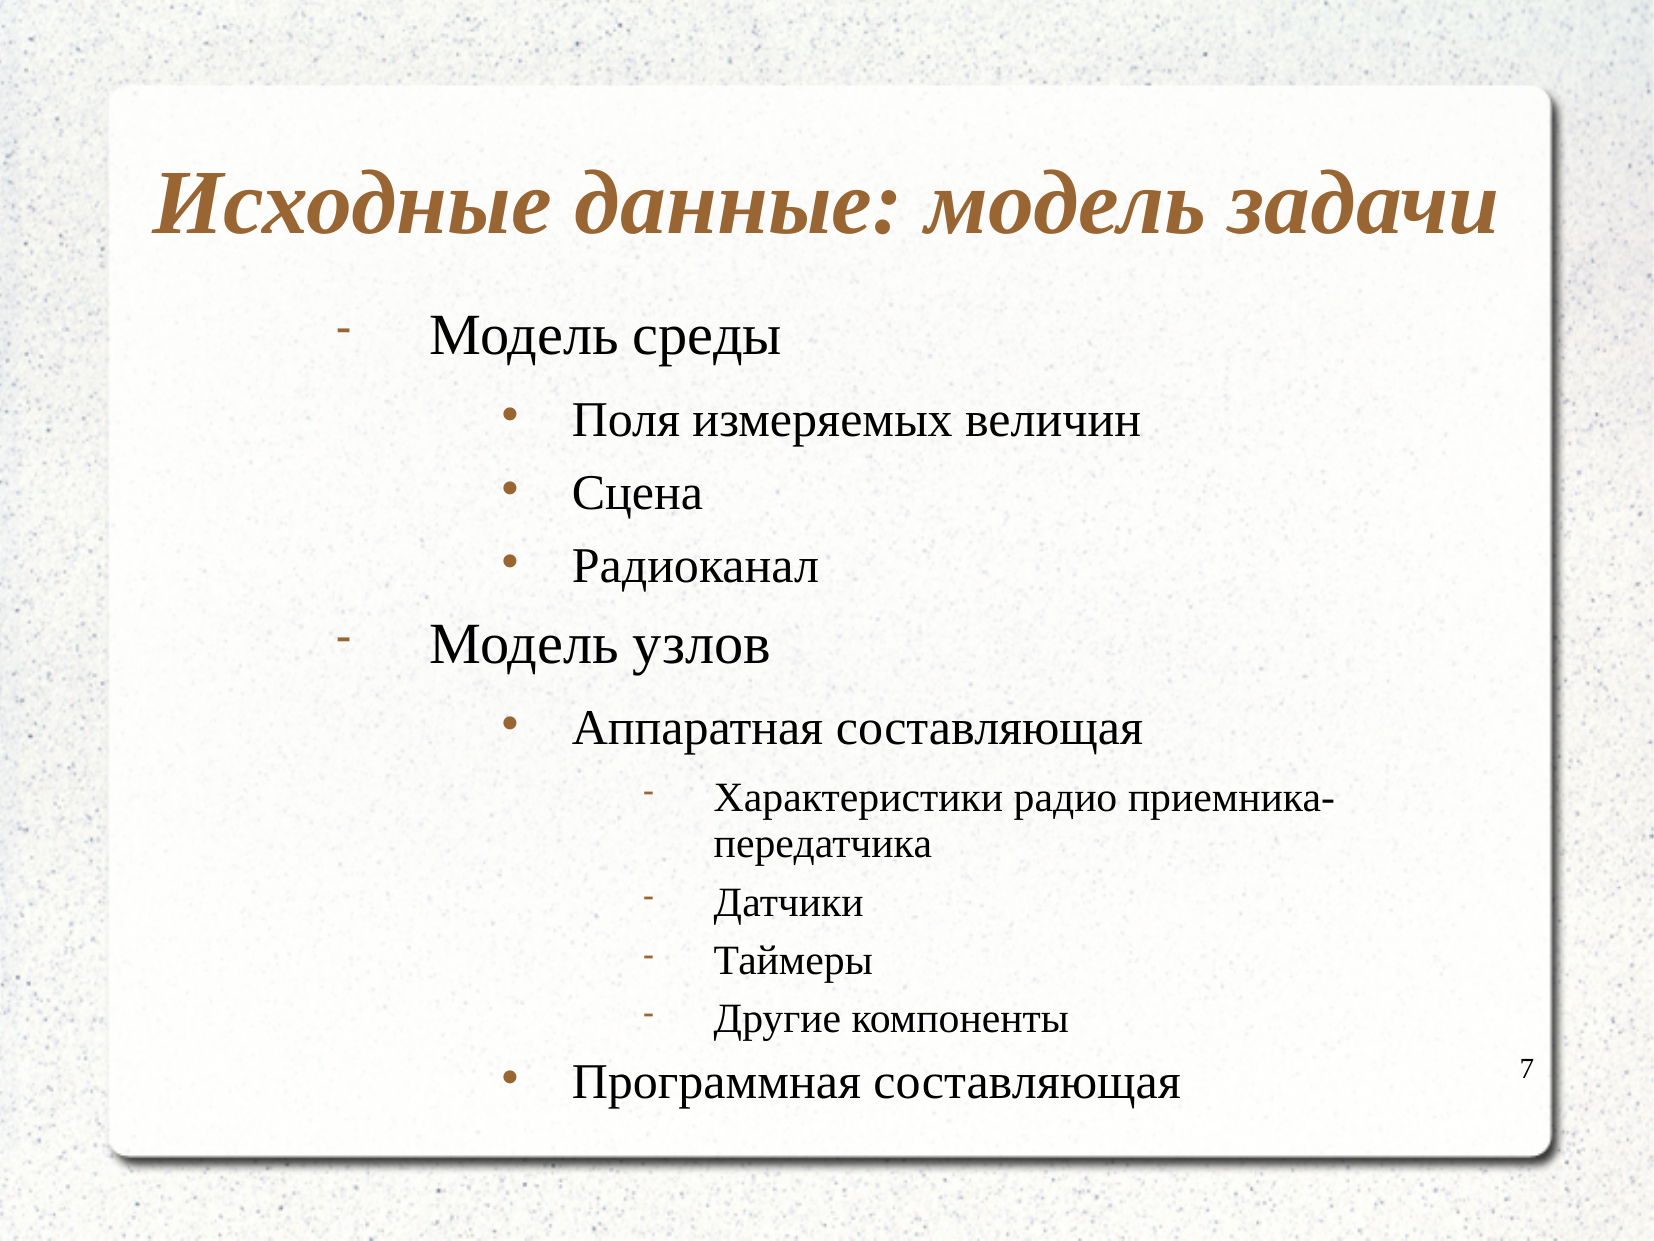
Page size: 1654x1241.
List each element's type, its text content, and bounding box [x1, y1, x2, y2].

list Модель среды Поля измеряемых величин Сцена Радиоканал Модель узлов Аппаратная составляющая Характеристики радио приемника-передатчика Датчики Таймеры Другие компоненты Программная составляющая [147, 298, 1506, 1111]
title Исходные данные: модель задачи [118, 96, 1536, 304]
picture [0, 0, 1654, 1241]
